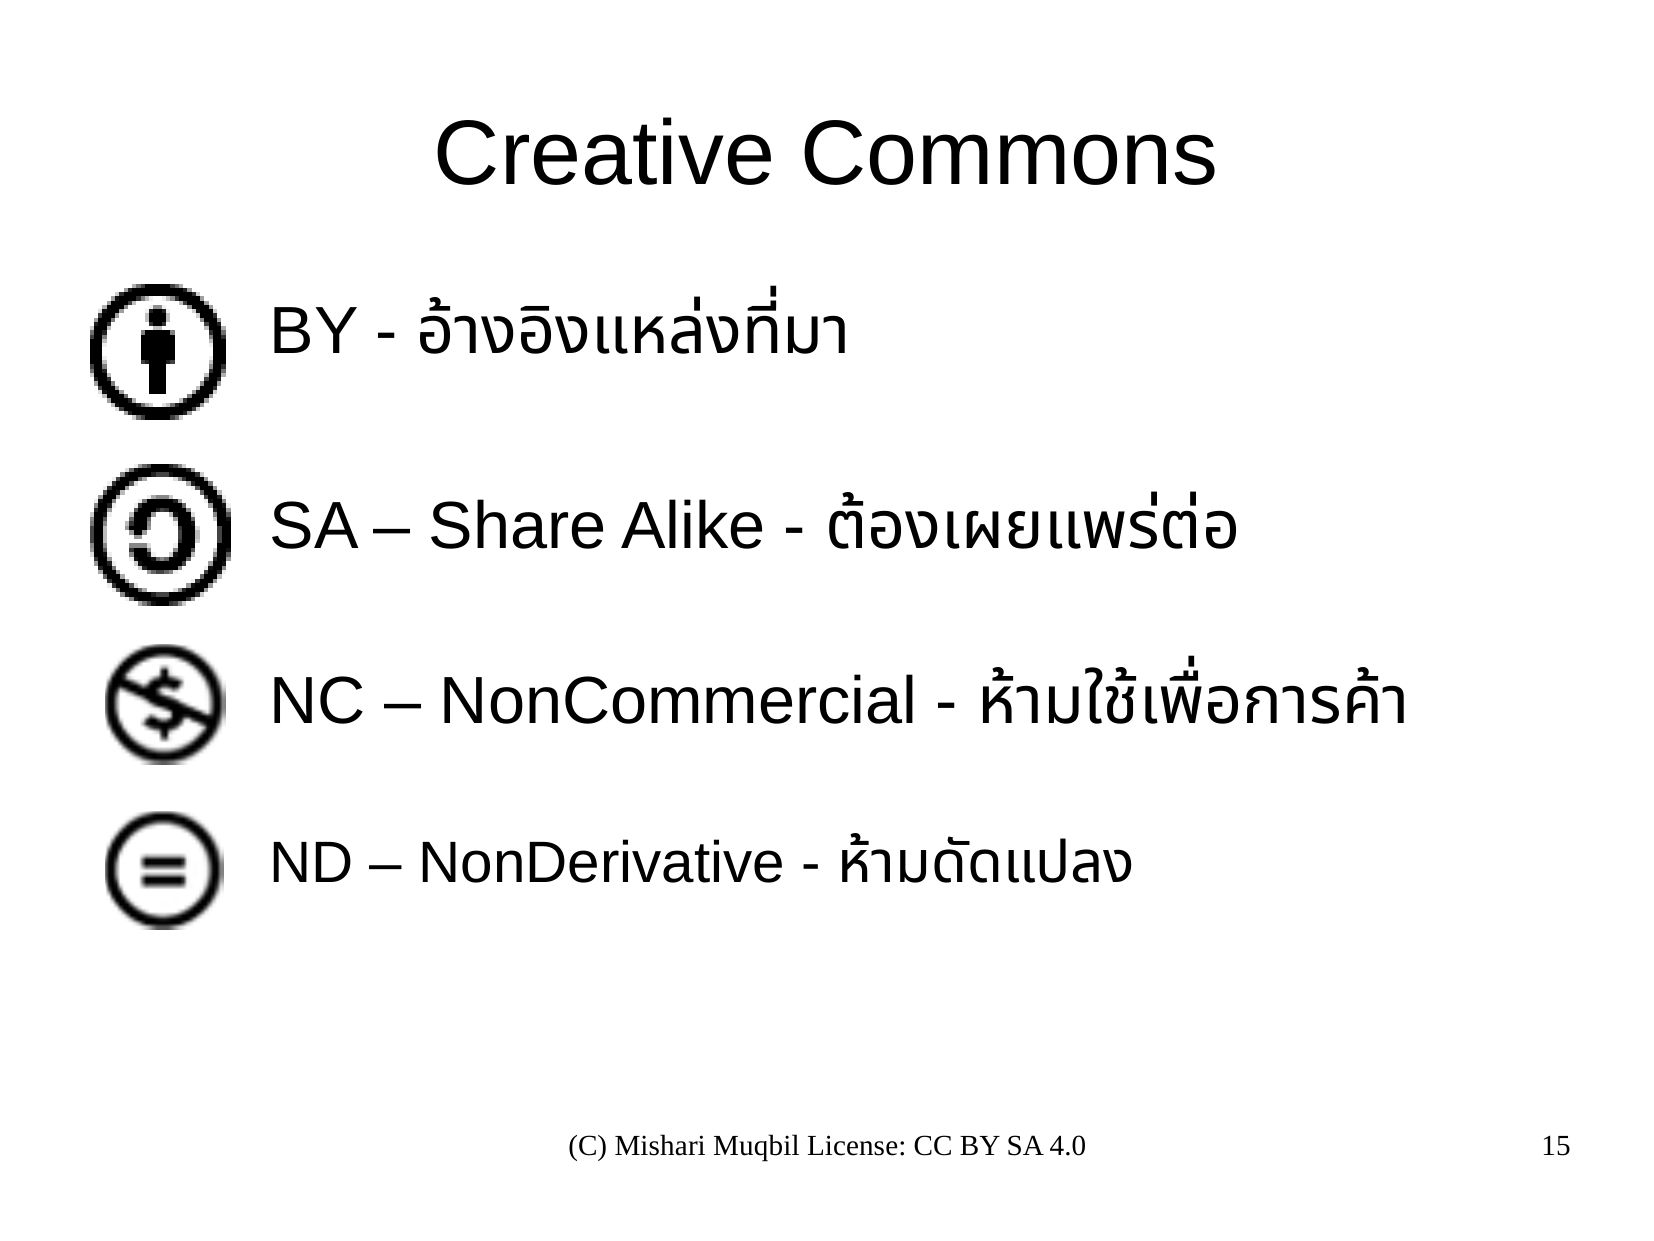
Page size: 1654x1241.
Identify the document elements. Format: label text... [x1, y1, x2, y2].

picture [90, 464, 231, 606]
picture [90, 284, 226, 421]
text_box NC – NonCommercial - ห้ามใช้เพื่อการค้า [255, 655, 1516, 849]
text_box ND – NonDerivative - ห้ามดัดแปลง [255, 822, 1156, 916]
picture [105, 811, 224, 931]
text_box BY - อ้างอิงแหล่งที่มา [255, 285, 1351, 480]
title Creative Commons [82, 49, 1571, 257]
picture [105, 644, 226, 766]
text_box SA – Share Alike - ต้องเผยแพร่ต่อ [255, 480, 1261, 601]
